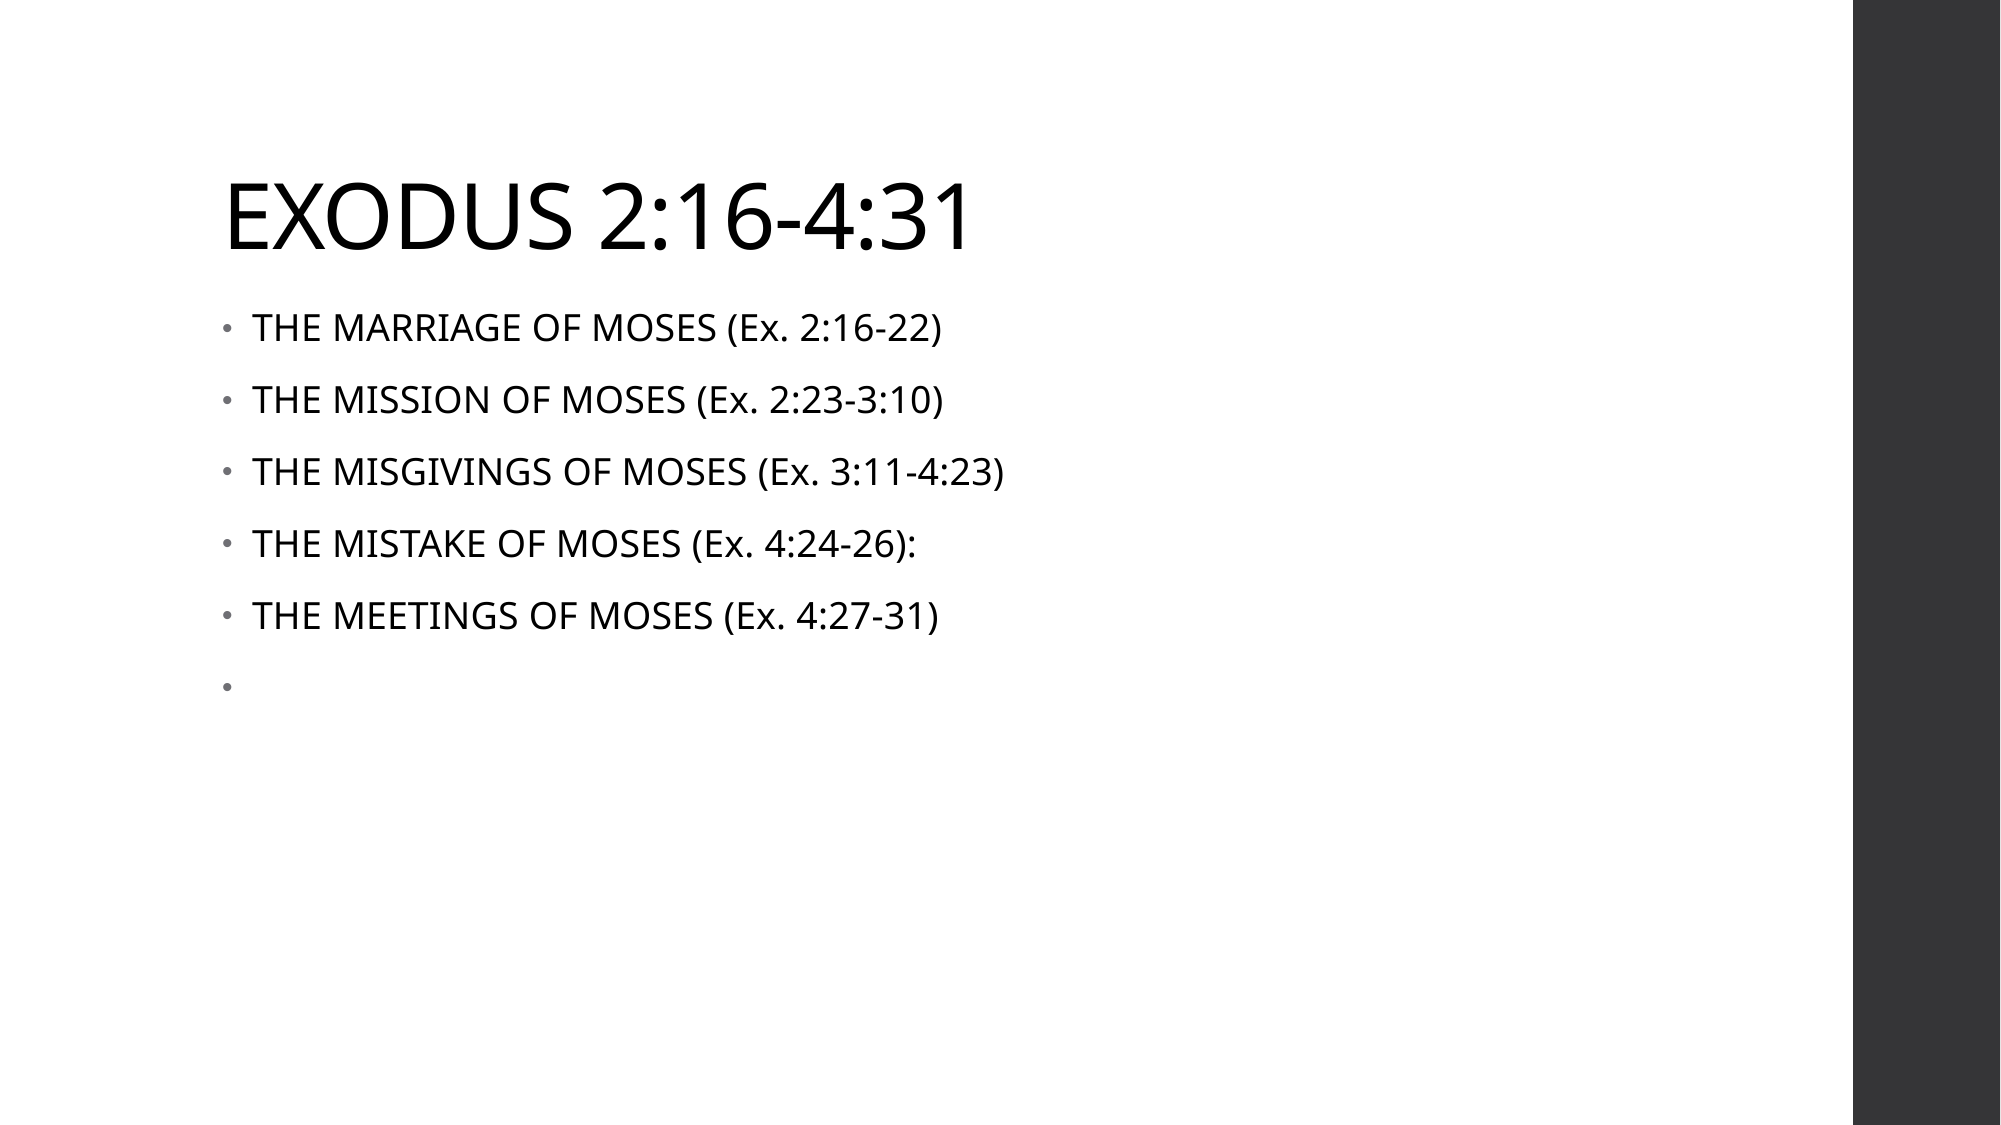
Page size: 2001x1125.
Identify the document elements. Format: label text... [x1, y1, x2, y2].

title EXODUS 2:16-4:31 [206, 60, 1797, 278]
list THE MARRIAGE OF MOSES (Ex. 2:16-22) THE MISSION OF MOSES (Ex. 2:23-3:10) THE MISGIVINGS OF MOSES (Ex. 3:11-4:23) THE MISTAKE OF MOSES (Ex. 4:24-26): THE MEETINGS OF MOSES (Ex. 4:27-31) [206, 299, 1617, 1014]
